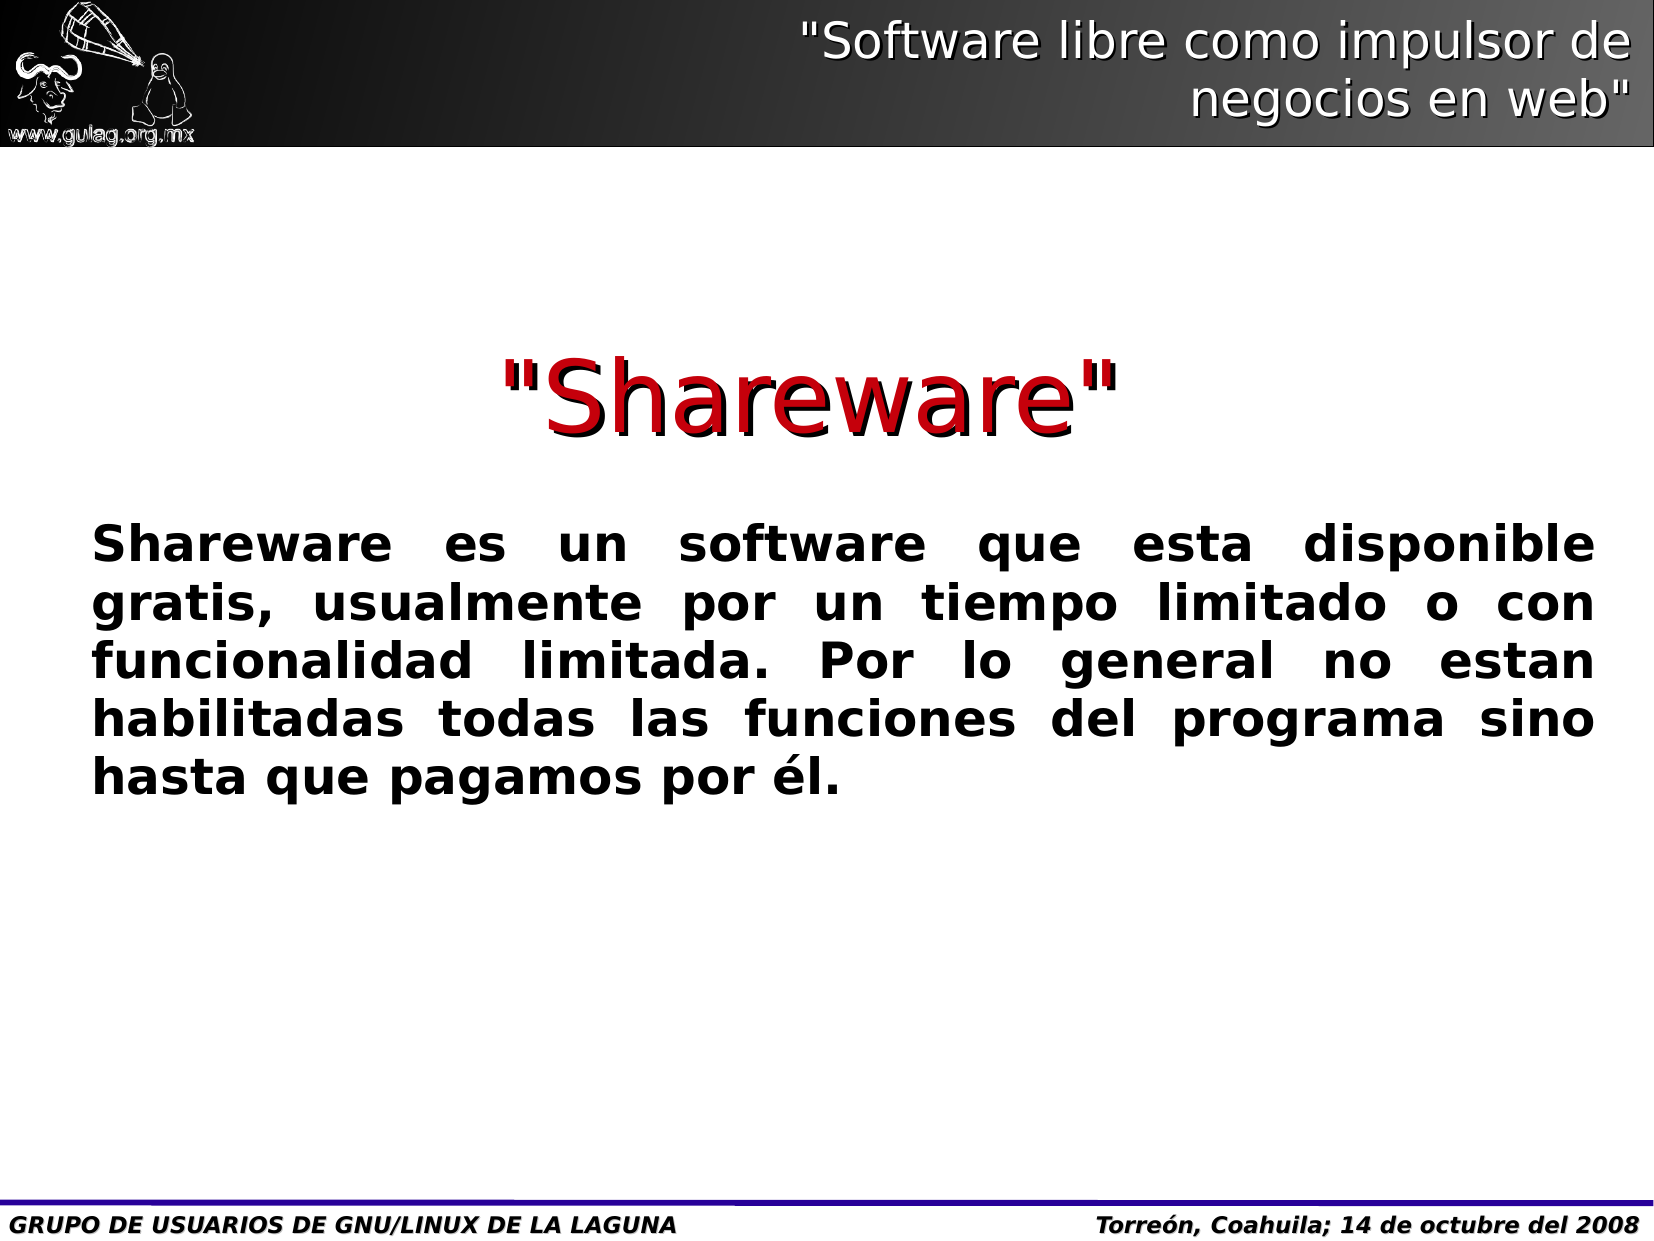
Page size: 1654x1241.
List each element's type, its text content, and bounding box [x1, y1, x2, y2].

text_box Shareware es un software que esta disponible gratis, usualmente por un tiempo limitado o con funcionalidad limitada. Por lo general no estan habilitadas todas las funciones del programa sino hasta que pagamos por él. [76, 507, 1613, 814]
text_box "Shareware" [454, 331, 1164, 463]
text_box [0, 0, 5, 147]
text_box [197, 0, 1654, 147]
picture [5, 0, 197, 148]
text_box "Software libre como impulsor de negocios en web" [750, 4, 1648, 136]
text_box Torreón, Coahuila; 14 de octubre del 2008 [1080, 1204, 1654, 1241]
text_box GRUPO DE USUARIOS DE GNU/LINUX DE LA LAGUNA [0, 1204, 694, 1241]
